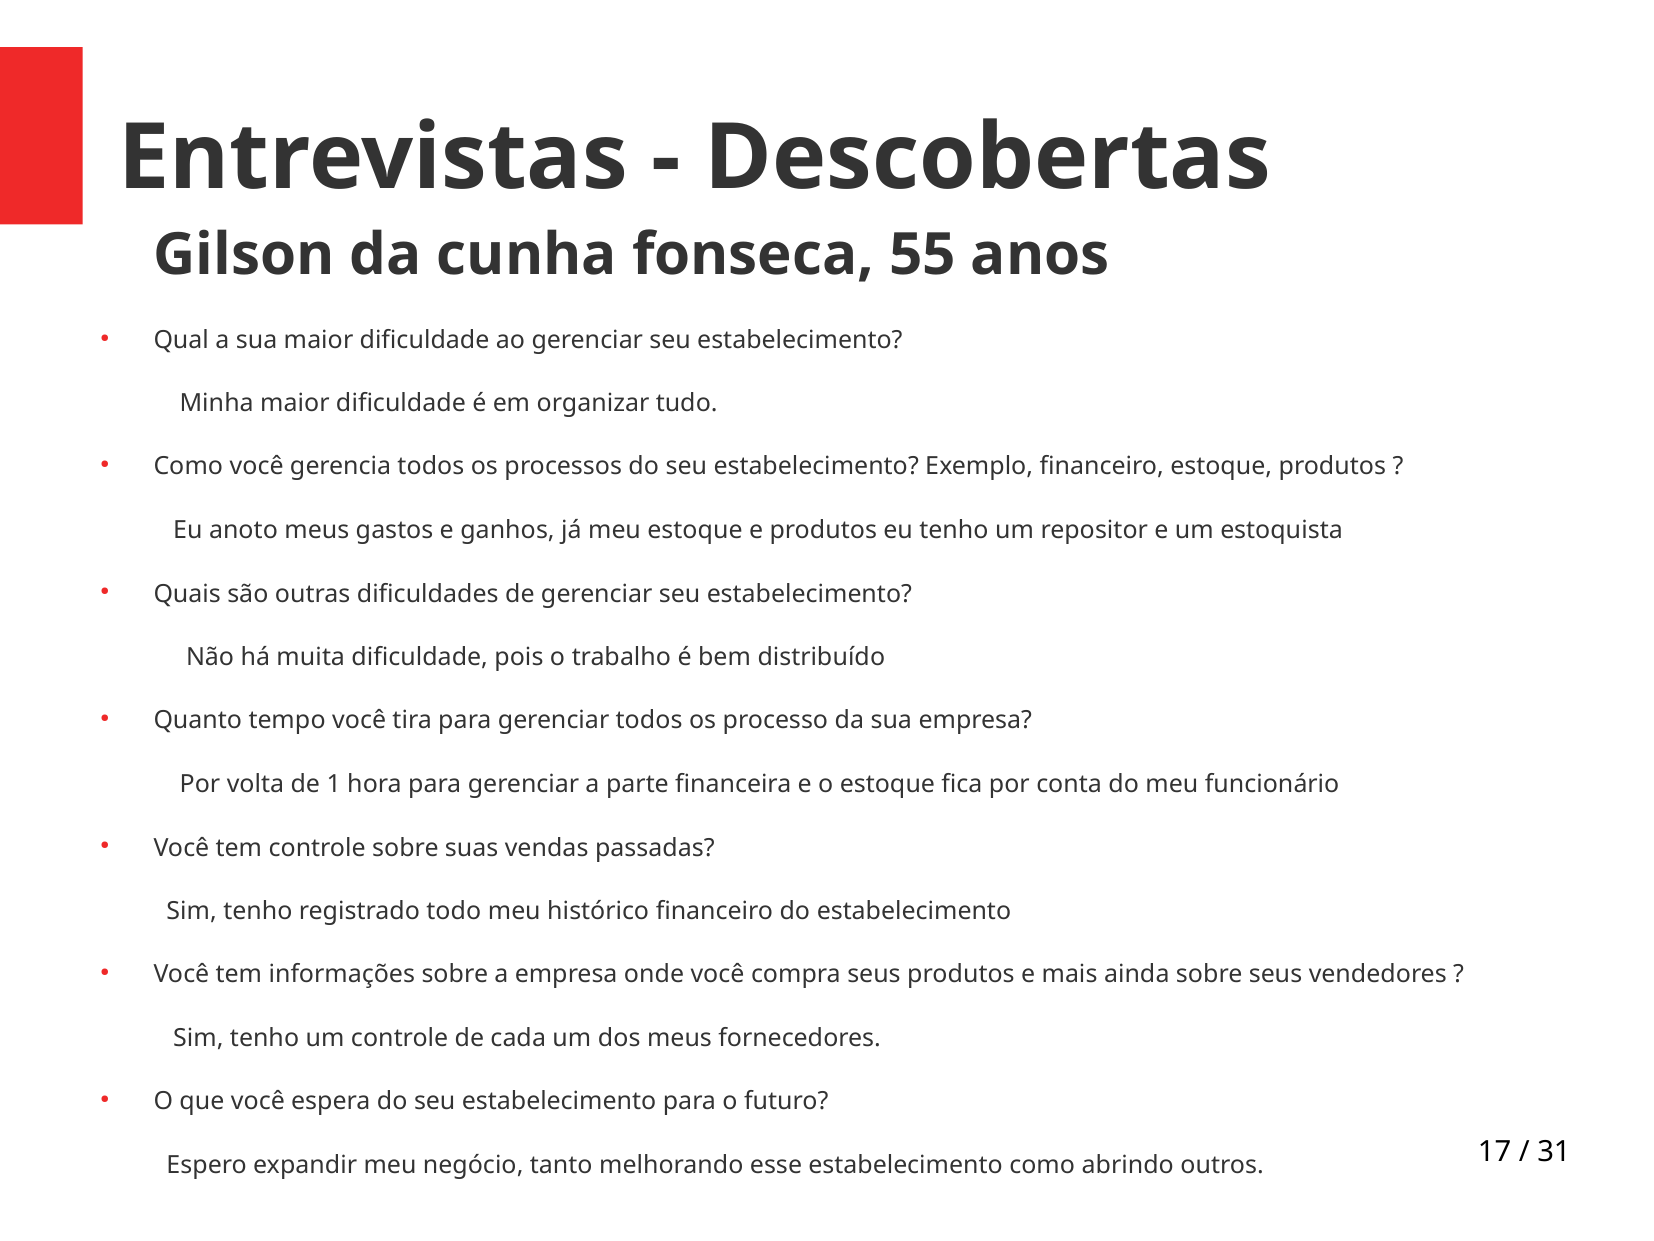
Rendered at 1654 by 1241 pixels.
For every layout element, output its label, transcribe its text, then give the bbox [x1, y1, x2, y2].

list Gilson da cunha fonseca, 55 anos Qual a sua maior dificuldade ao gerenciar seu estabelecimento? Minha maior dificuldade é em organizar tudo. Como você gerencia todos os processos do seu estabelecimento? Exemplo, financeiro, estoque, produtos ? Eu anoto meus gastos e ganhos, já meu estoque e produtos eu tenho um repositor e um estoquista Quais são outras dificuldades de gerenciar seu estabelecimento? Não há muita dificuldade, pois o trabalho é bem distribuído Quanto tempo você tira para gerenciar todos os processo da sua empresa? Por volta de 1 hora para gerenciar a parte financeira e o estoque fica por conta do meu funcionário Você tem controle sobre suas vendas passadas? Sim, tenho registrado todo meu histórico financeiro do estabelecimento Você tem informações sobre a empresa onde você compra seus produtos e mais ainda sobre seus vendedores ? Sim, tenho um controle de cada um dos meus fornecedores. O que você espera do seu estabelecimento para o futuro? Espero expandir meu negócio, tanto melhorando esse estabelecimento como abrindo outros. [82, 212, 1477, 1016]
title Entrevistas - Descobertas [118, 49, 1571, 257]
